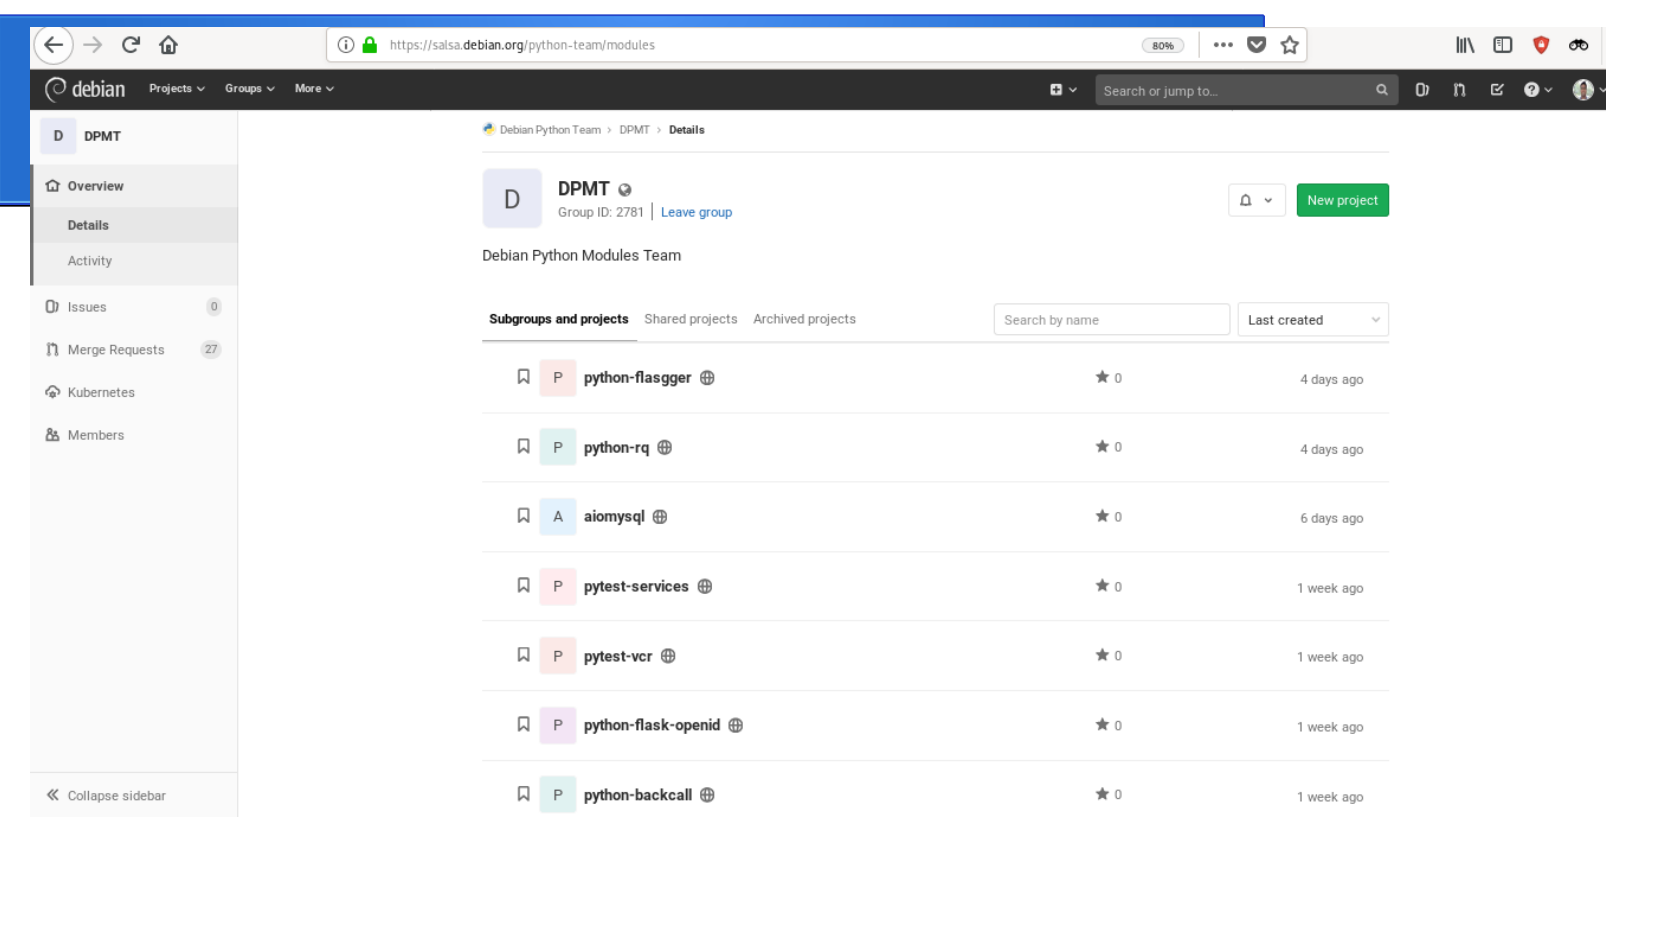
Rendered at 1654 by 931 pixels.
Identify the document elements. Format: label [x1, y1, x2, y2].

picture [30, 27, 1606, 817]
